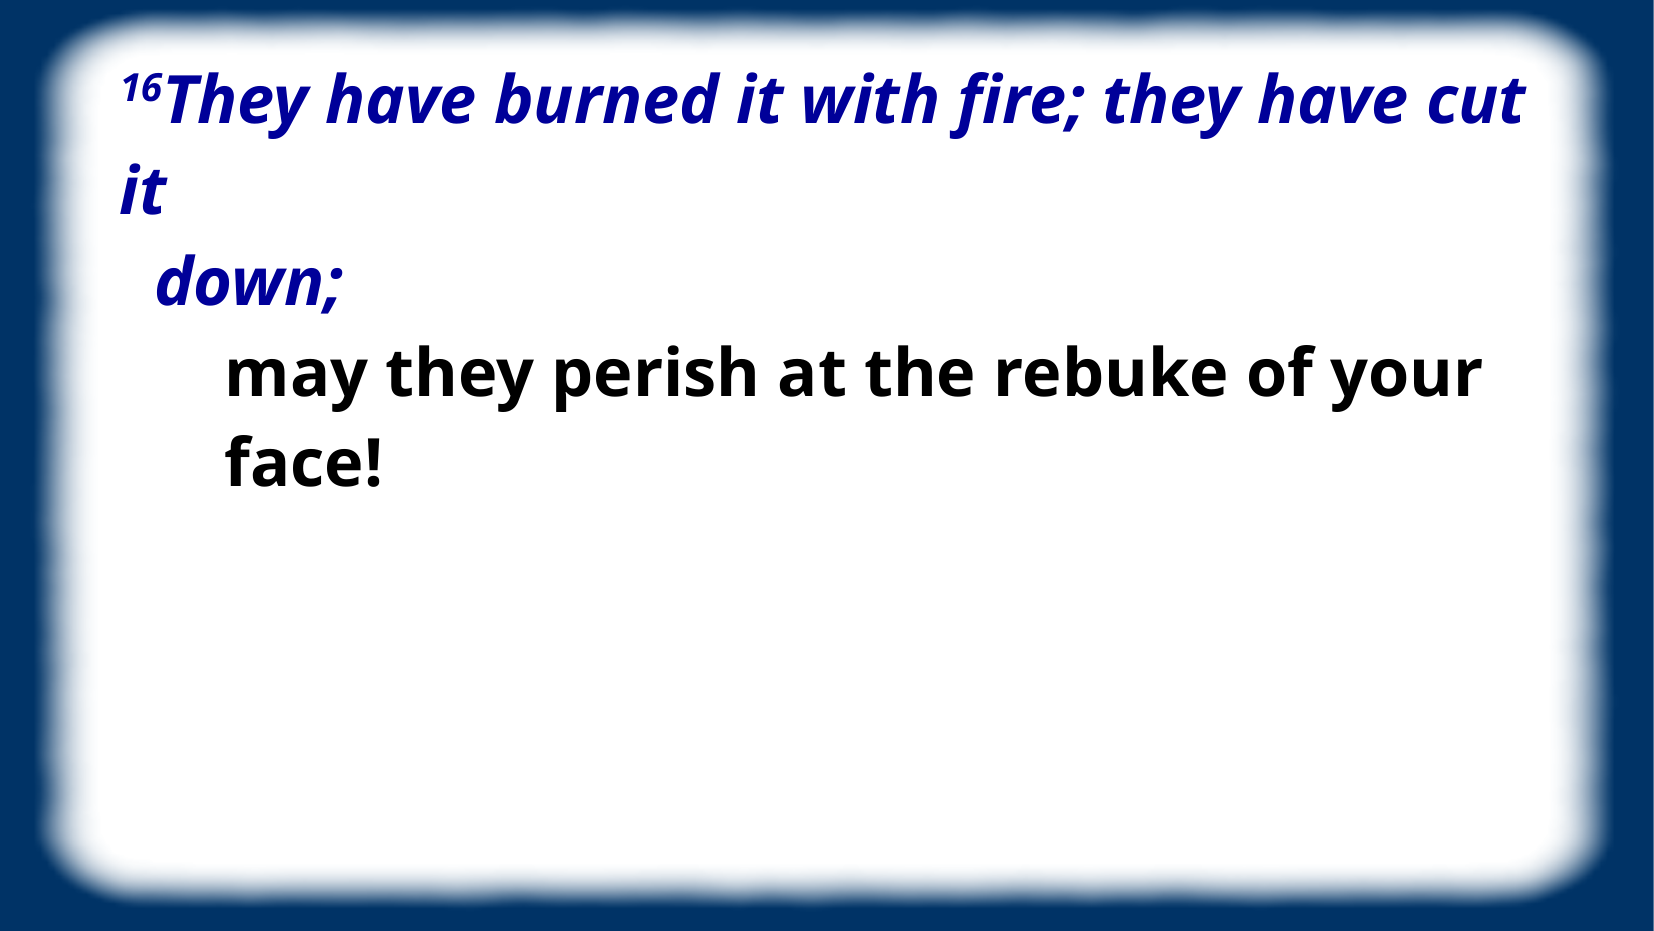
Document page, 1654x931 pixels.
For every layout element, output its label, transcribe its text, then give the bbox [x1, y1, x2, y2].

text_box 16They have burned it with fire; they have cut it down; may they perish at the rebuke of your face! [105, 45, 1546, 436]
picture [0, 0, 1654, 931]
